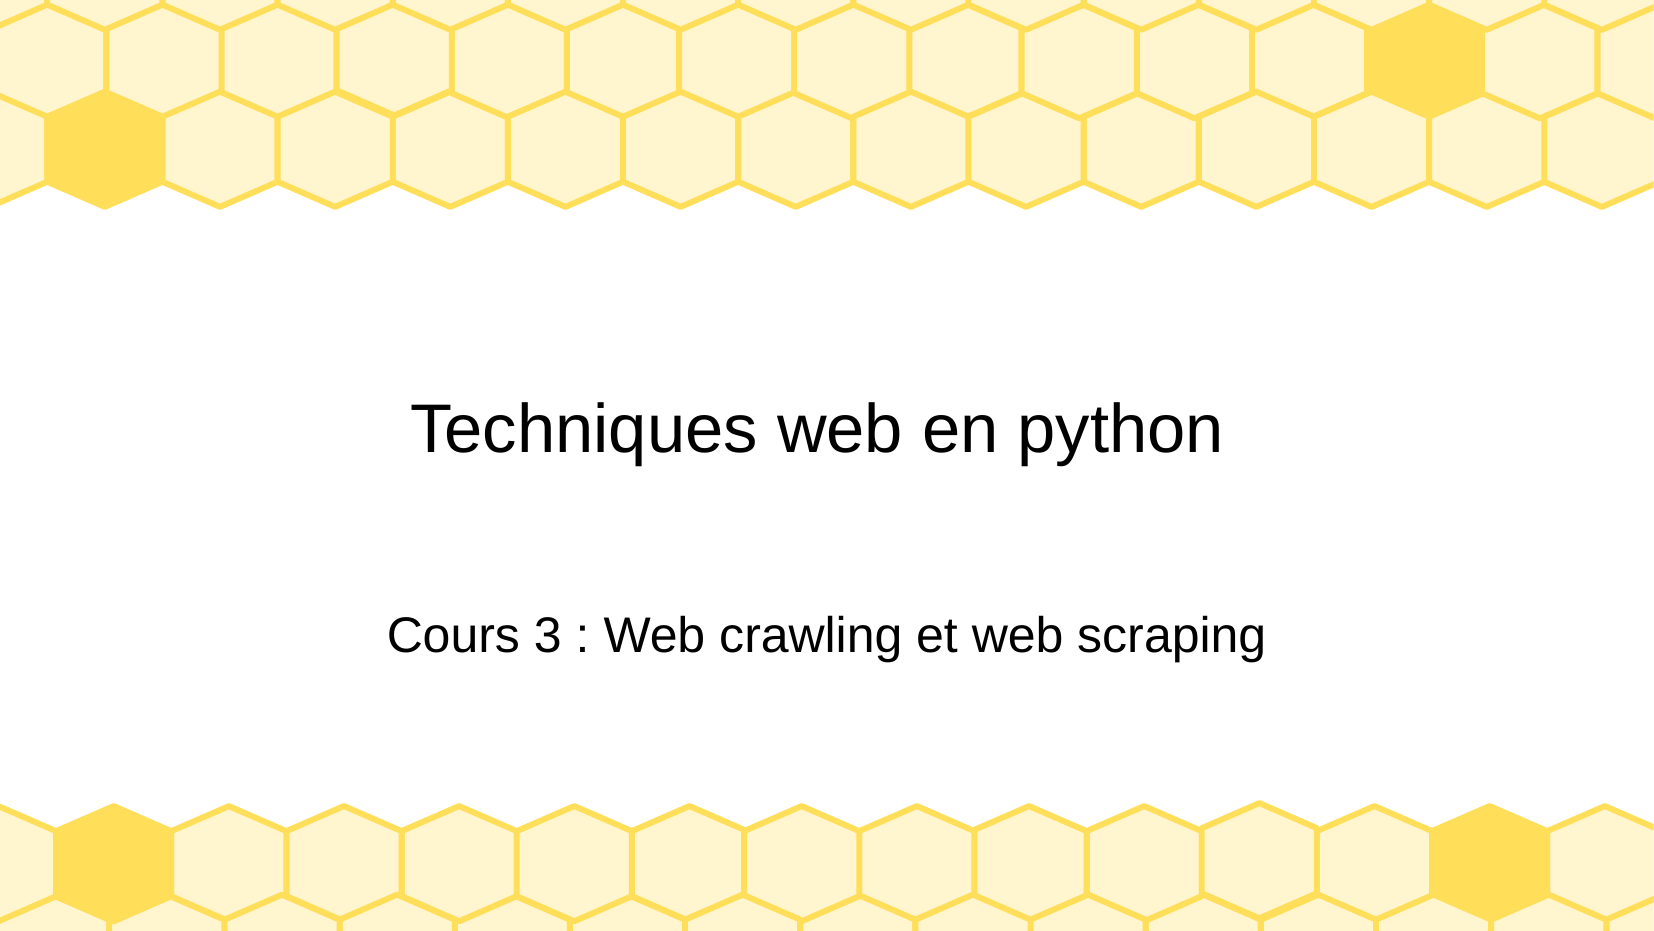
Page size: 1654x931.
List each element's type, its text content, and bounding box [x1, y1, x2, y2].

subtitle Cours 3 : Web crawling et web scraping [88, 561, 1565, 709]
title Techniques web en python [88, 324, 1565, 532]
